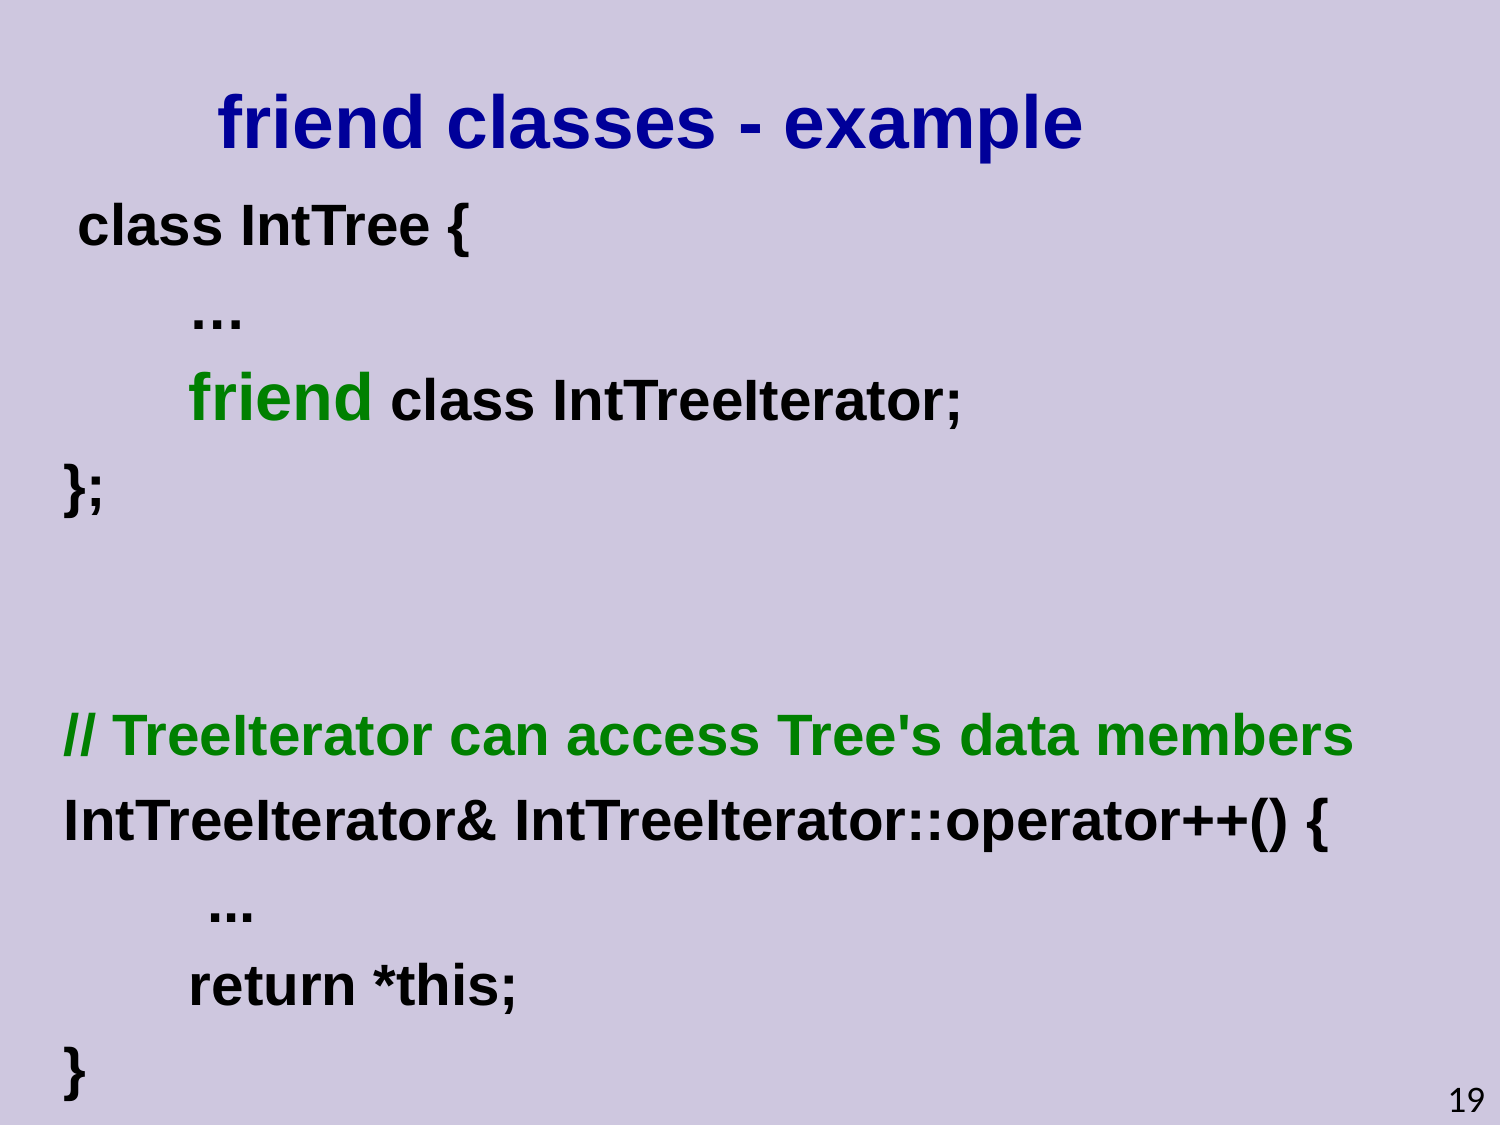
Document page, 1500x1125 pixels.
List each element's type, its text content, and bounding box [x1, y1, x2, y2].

title friend classes - example [198, 17, 1104, 220]
list class IntTree { … friend class IntTreeIterator; }; // TreeIterator can access Tree's data members IntTreeIterator& IntTreeIterator::operator++() { ... return *this; } [49, 188, 1468, 1116]
text_box <number> [1428, 1069, 1500, 1125]
